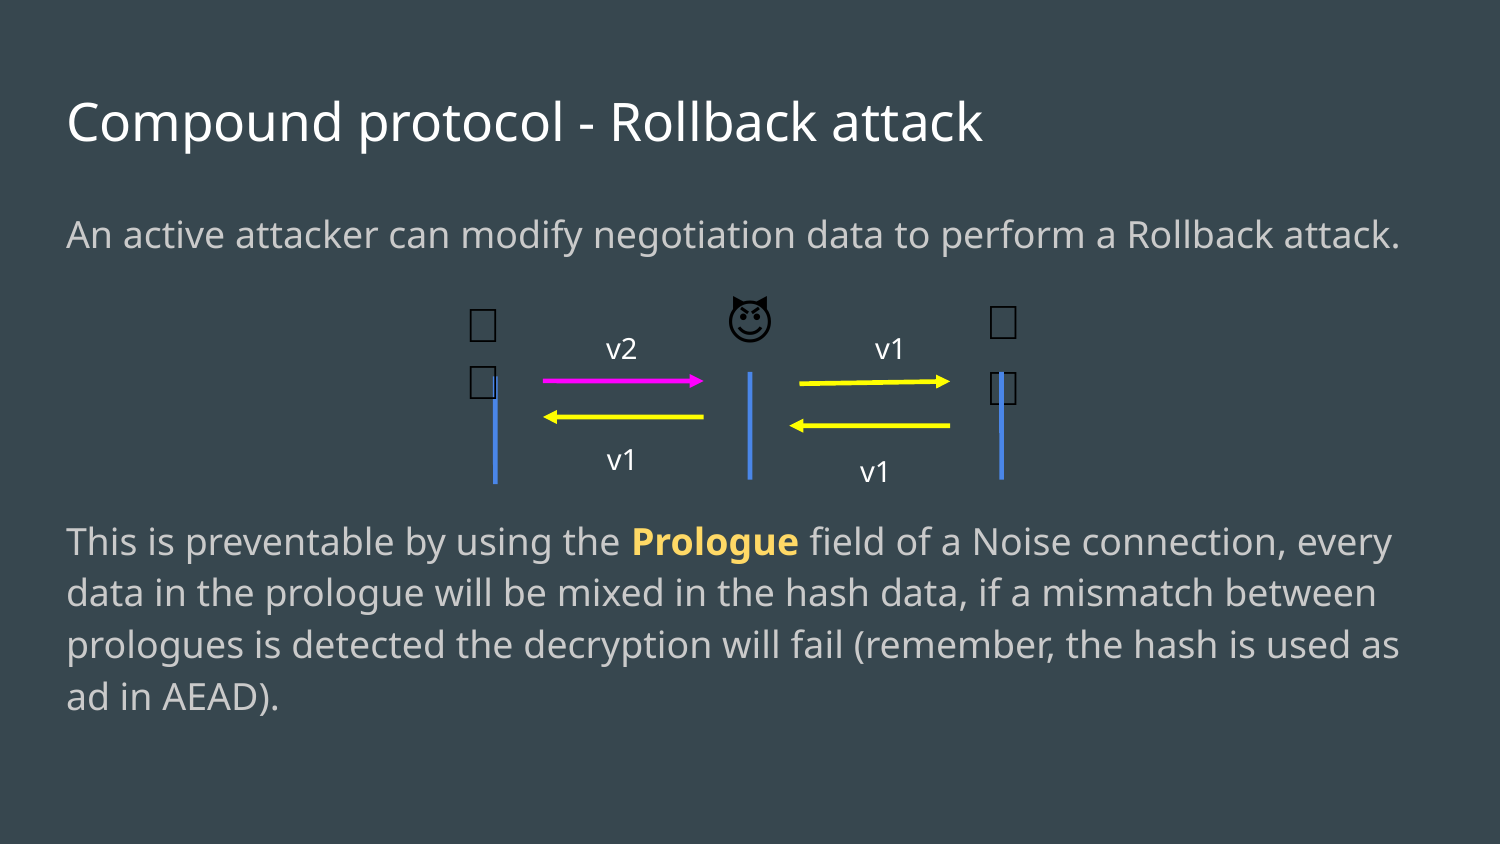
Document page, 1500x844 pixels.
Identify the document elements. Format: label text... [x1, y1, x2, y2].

title Compound protocol - Rollback attack [51, 72, 1449, 167]
list 😈 [703, 267, 797, 381]
text_box v2 [575, 315, 668, 381]
text_box v1 [816, 438, 935, 504]
list An active attacker can modify negotiation data to perform a Rollback attack. This is preventable by using the Prologue field of a Noise connection, every data in the prologue will be mixed in the hash data, if a mismatch between prologues is detected the decryption will fail (remember, the hash is used as ad in AEAD). [51, 189, 1421, 760]
list 👩🏻 [450, 279, 543, 393]
text_box v1 [563, 425, 682, 491]
list 👨🏻 [957, 267, 1050, 381]
text_box v1 [831, 315, 951, 381]
